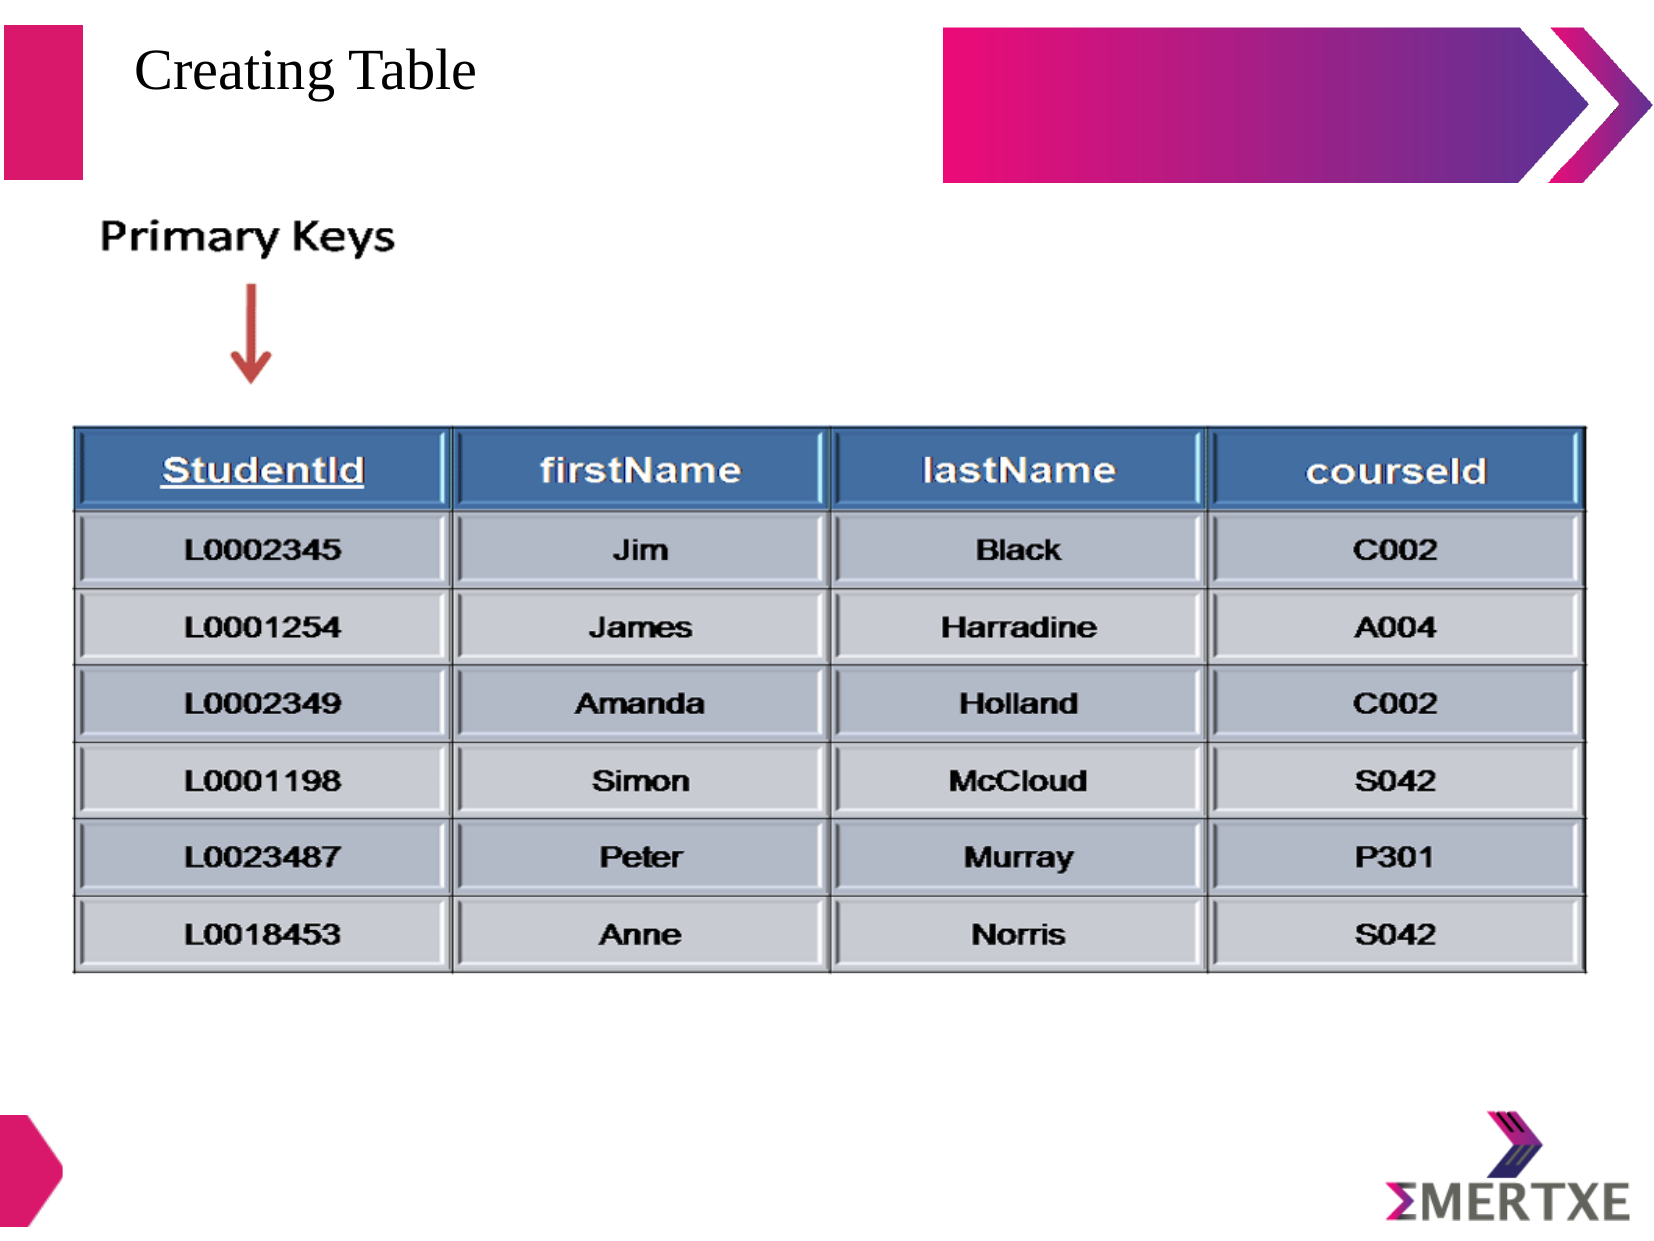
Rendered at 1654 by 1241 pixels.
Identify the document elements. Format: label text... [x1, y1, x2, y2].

text_box Creating Table [120, 30, 796, 110]
picture [943, 27, 1653, 183]
picture [35, 194, 1636, 1006]
picture [1385, 1107, 1631, 1221]
